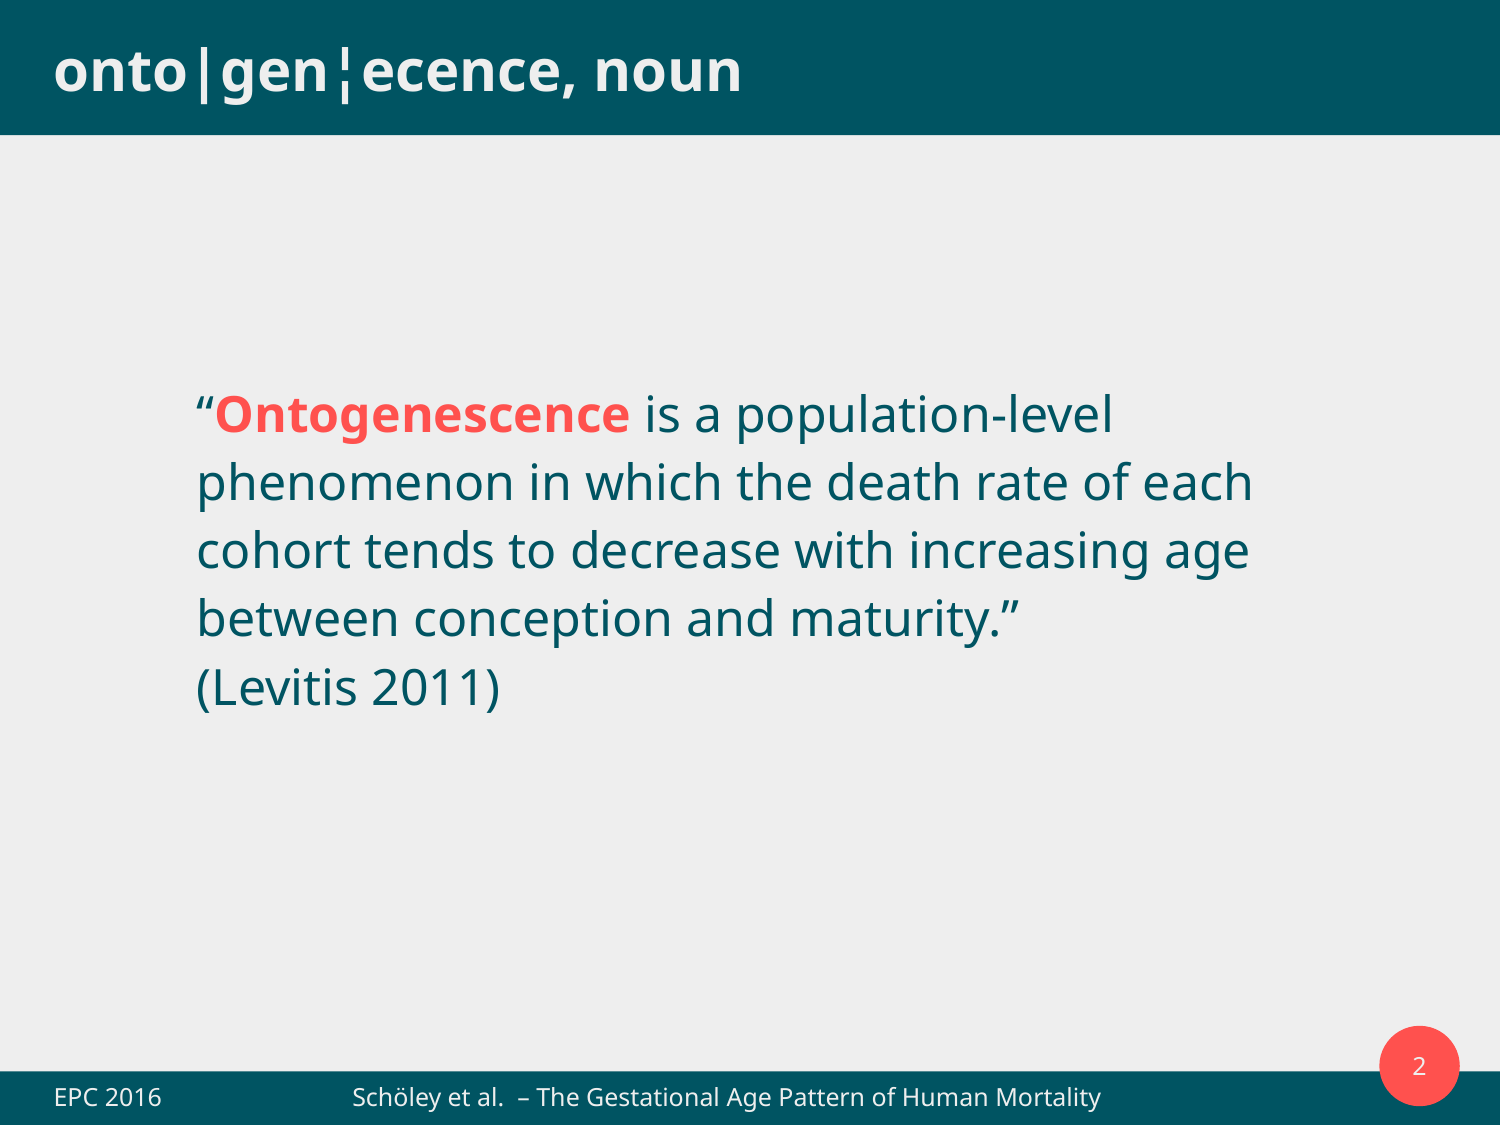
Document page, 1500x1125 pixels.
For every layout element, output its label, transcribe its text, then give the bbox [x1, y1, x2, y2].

text_box “Ontogenescence is a population-level phenomenon in which the death rate of each cohort tends to decrease with increasing age between conception and maturity.” (Levitis 2011) [182, 371, 1319, 754]
title onto|gen¦ecence, noun [53, 0, 1447, 141]
